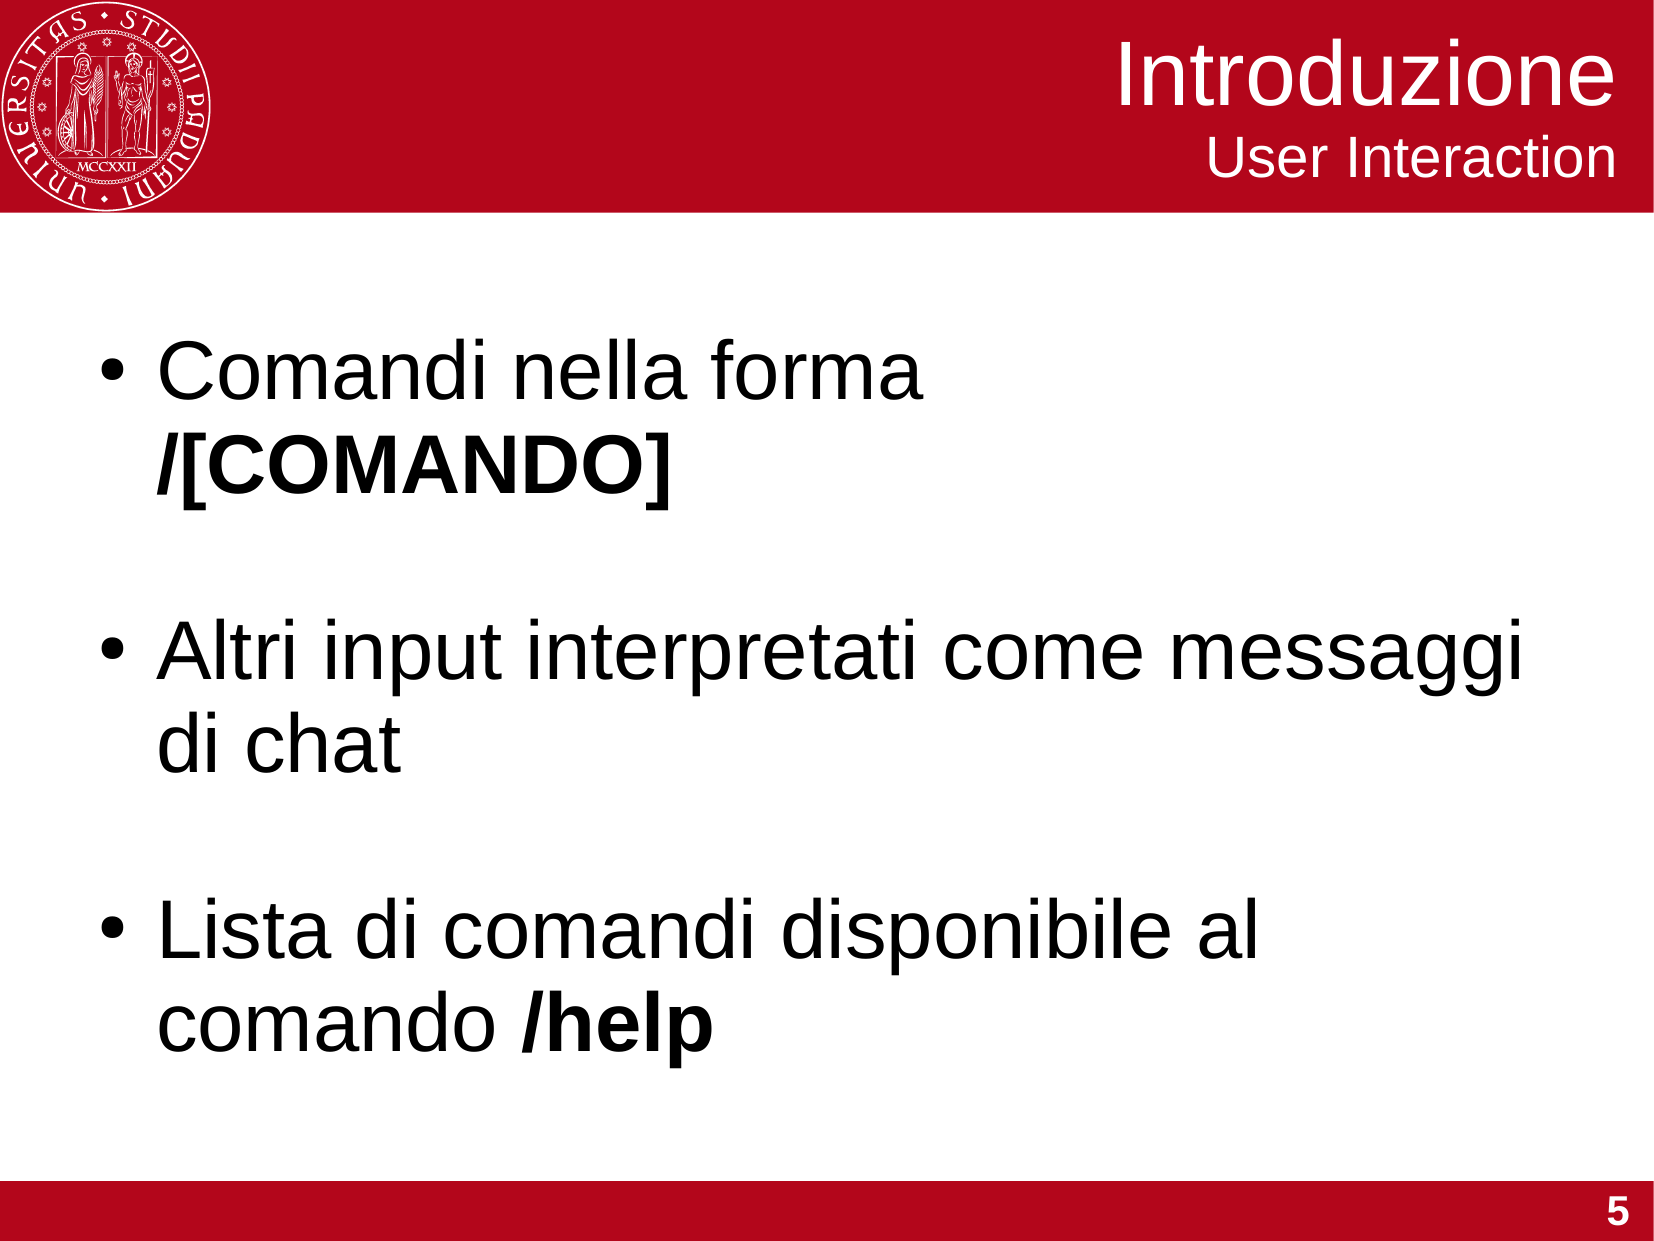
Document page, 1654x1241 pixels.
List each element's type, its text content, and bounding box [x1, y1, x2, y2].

title Introduzione User Interaction [259, 0, 1619, 213]
text_box Comandi nella forma /[COMANDO] Altri input interpretati come messaggi di chat Lista di comandi disponibile al comando /help [82, 271, 1571, 1123]
picture [0, 0, 212, 213]
